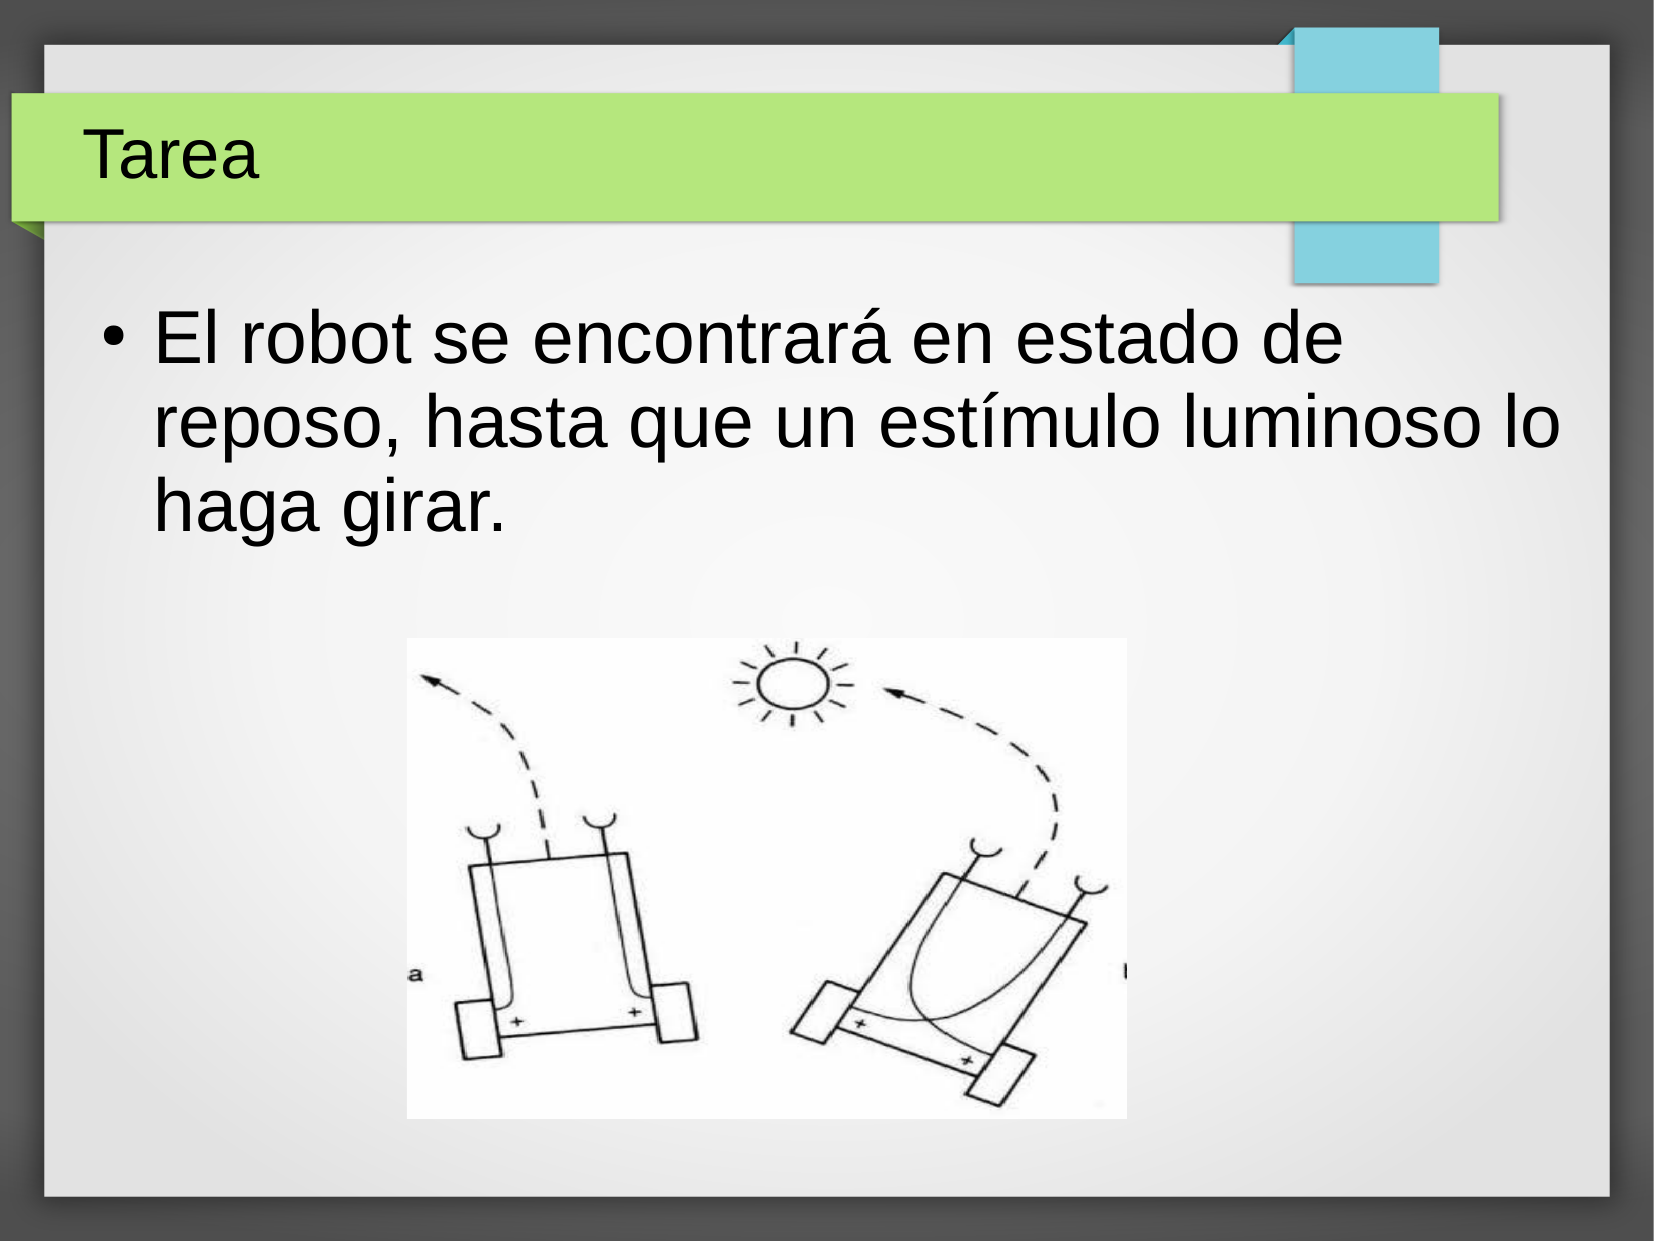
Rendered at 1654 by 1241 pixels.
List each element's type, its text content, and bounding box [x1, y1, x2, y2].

picture [0, 0, 1654, 1241]
list El robot se encontrará en estado de reposo, hasta que un estímulo luminoso lo haga girar. [82, 295, 1571, 1015]
title Tarea [82, 94, 1264, 213]
